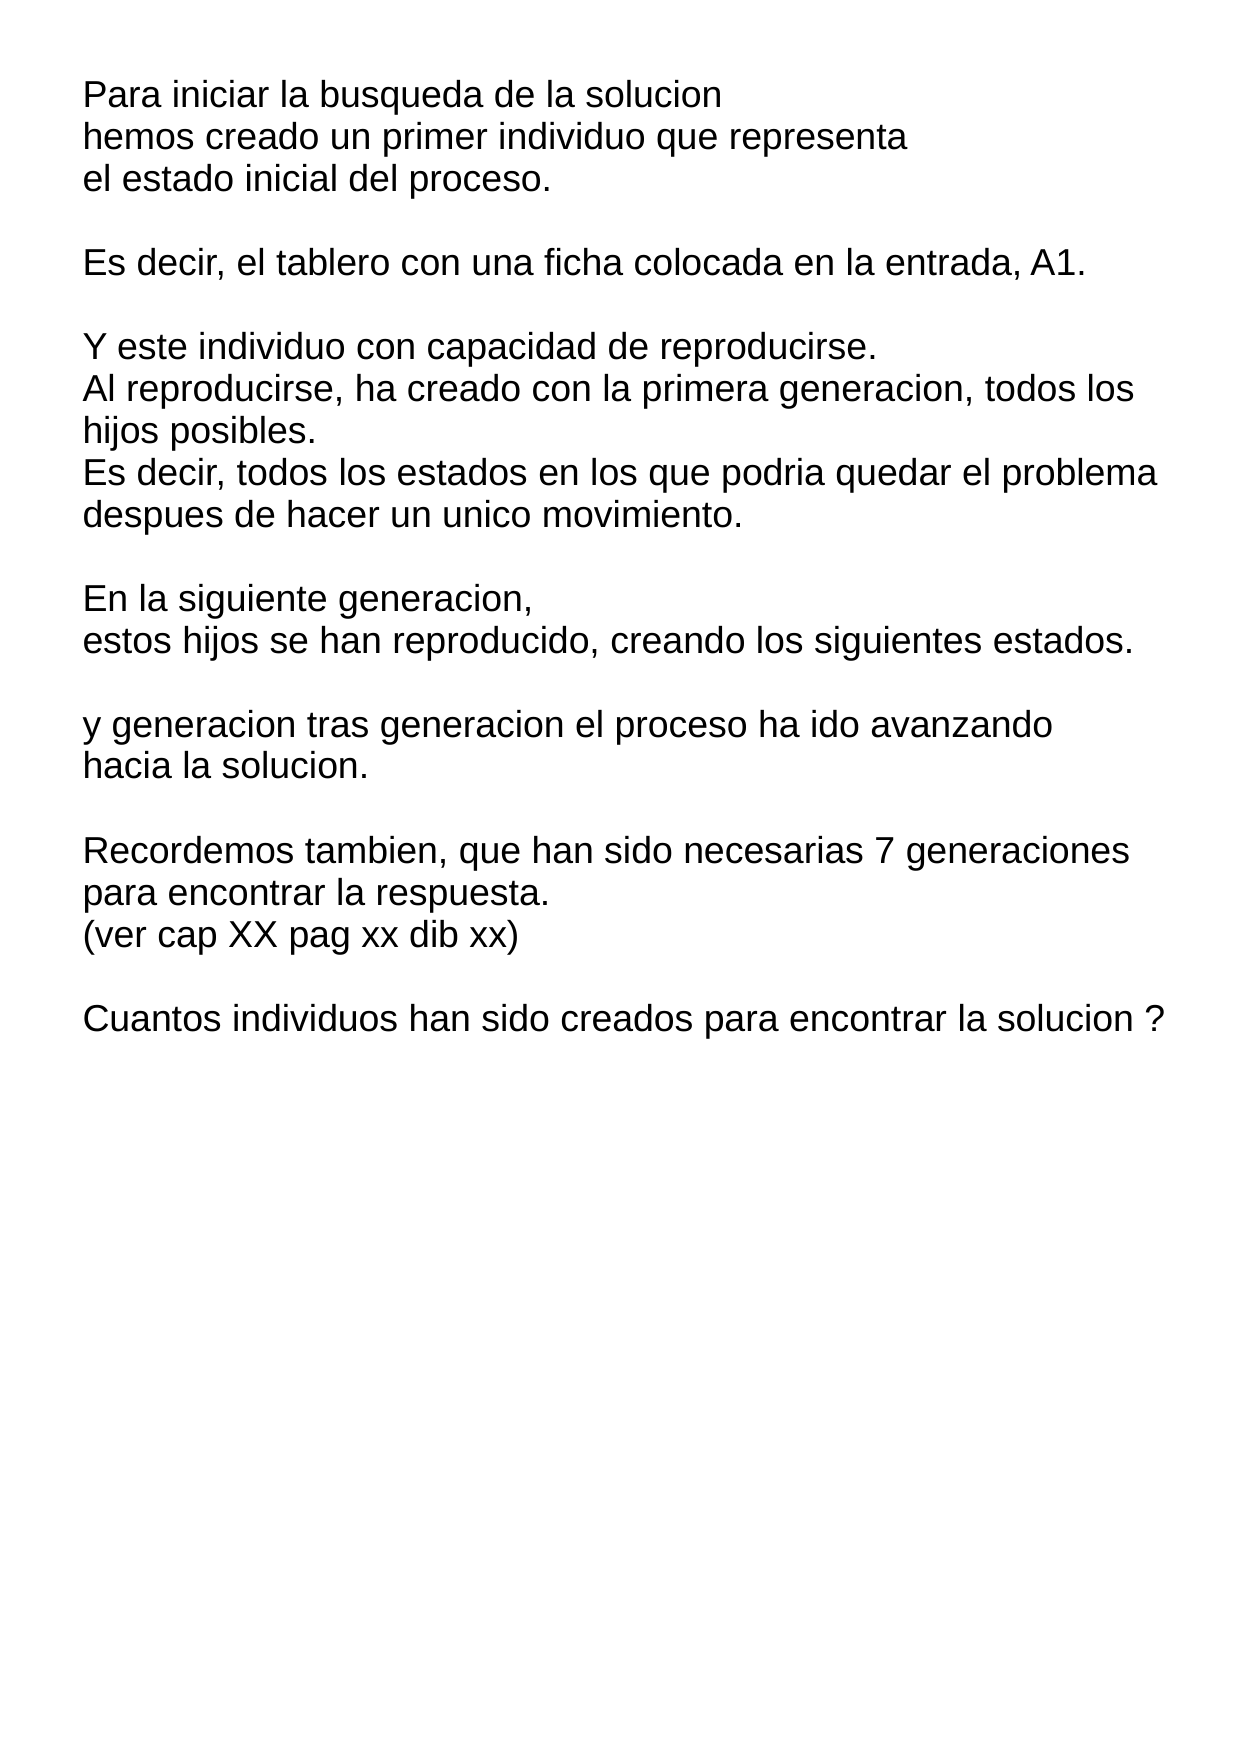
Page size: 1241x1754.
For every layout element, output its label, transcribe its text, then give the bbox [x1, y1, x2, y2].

text_box Para iniciar la busqueda de la solucion hemos creado un primer individuo que representa el estado inicial del proceso. Es decir, el tablero con una ficha colocada en la entrada, A1. Y este individuo con capacidad de reproducirse. Al reproducirse, ha creado con la primera generacion, todos los hijos posibles. Es decir, todos los estados en los que podria quedar el problema despues de hacer un unico movimiento. En la siguiente generacion, estos hijos se han reproducido, creando los siguientes estados. y generacion tras generacion el proceso ha ido avanzando hacia la solucion. Recordemos tambien, que han sido necesarias 7 generaciones para encontrar la respuesta. (ver cap XX pag xx dib xx) Cuantos individuos han sido creados para encontrar la solucion ? [67, 65, 1182, 1754]
